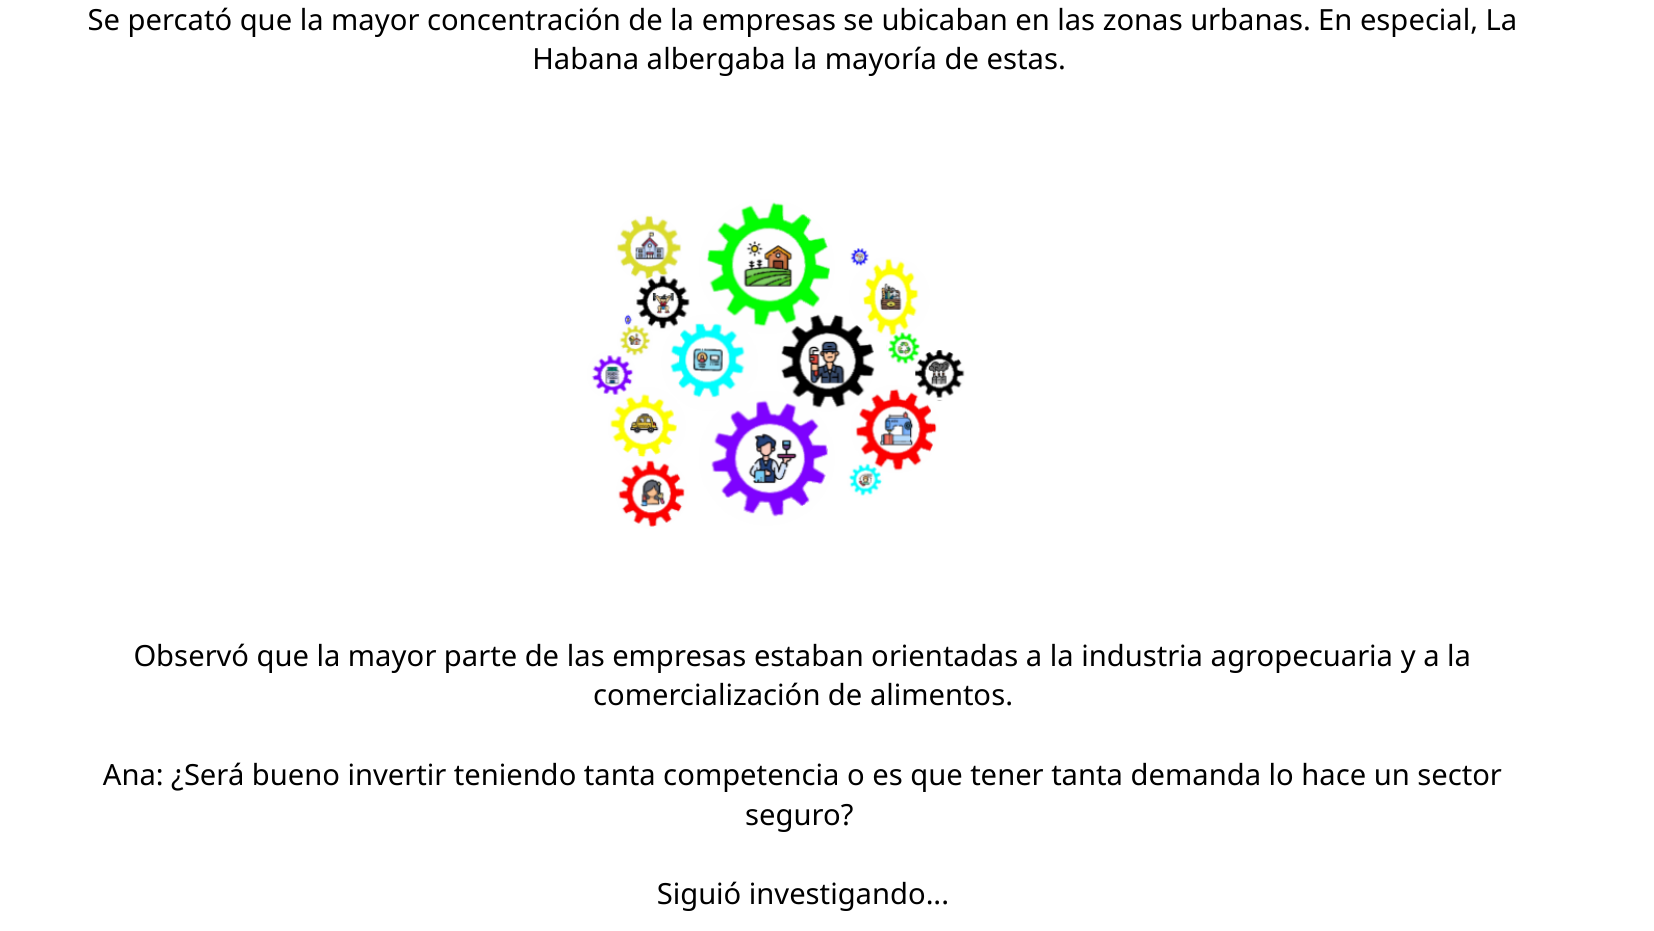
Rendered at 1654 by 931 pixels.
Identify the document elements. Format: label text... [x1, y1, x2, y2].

subtitle Se percató que la mayor concentración de la empresas se ubicaban en las zonas urbanas. En especial, La Habana albergaba la mayoría de estas. Observó que la mayor parte de las empresas estaban orientadas a la industria agropecuaria y a la comercialización de alimentos. Ana: ¿Será bueno invertir teniendo tanta competencia o es que tener tanta demanda lo hace un sector seguro? Siguió investigando... [59, 85, 1548, 827]
picture [501, 186, 1034, 562]
